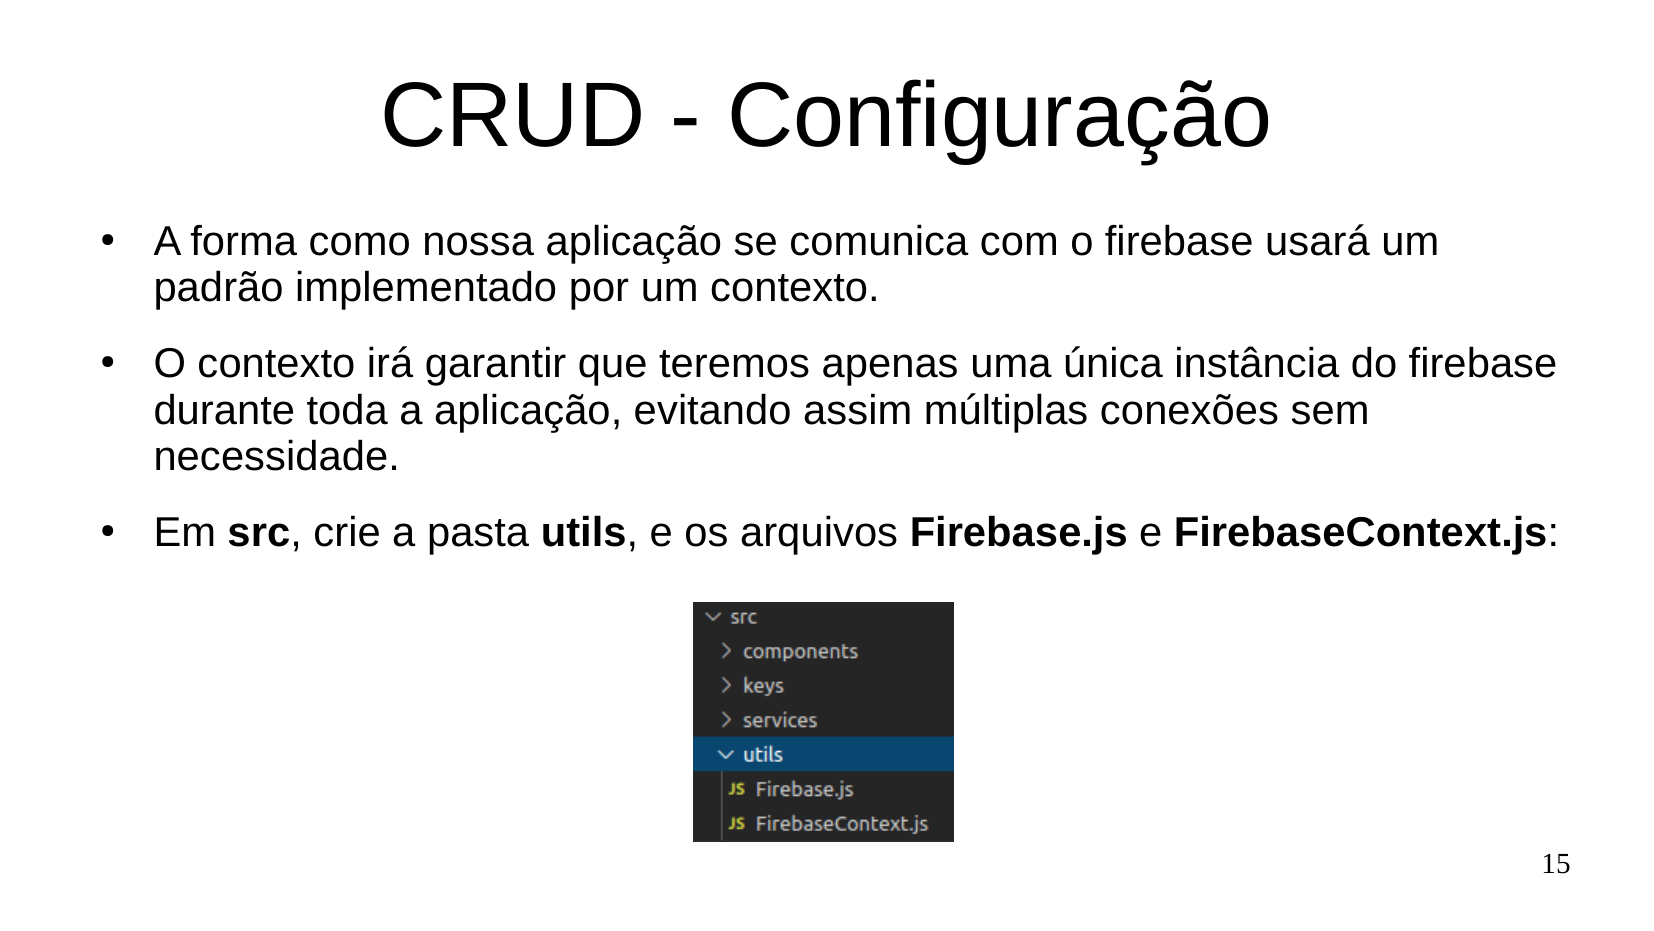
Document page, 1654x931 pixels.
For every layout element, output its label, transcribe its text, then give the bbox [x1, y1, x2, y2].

title CRUD - Configuração [82, 37, 1571, 193]
list A forma como nossa aplicação se comunica com o firebase usará um padrão implementado por um contexto. O contexto irá garantir que teremos apenas uma única instância do firebase durante toda a aplicação, evitando assim múltiplas conexões sem necessidade. Em src, crie a pasta utils, e os arquivos Firebase.js e FirebaseContext.js: [82, 217, 1571, 758]
picture [693, 602, 954, 842]
